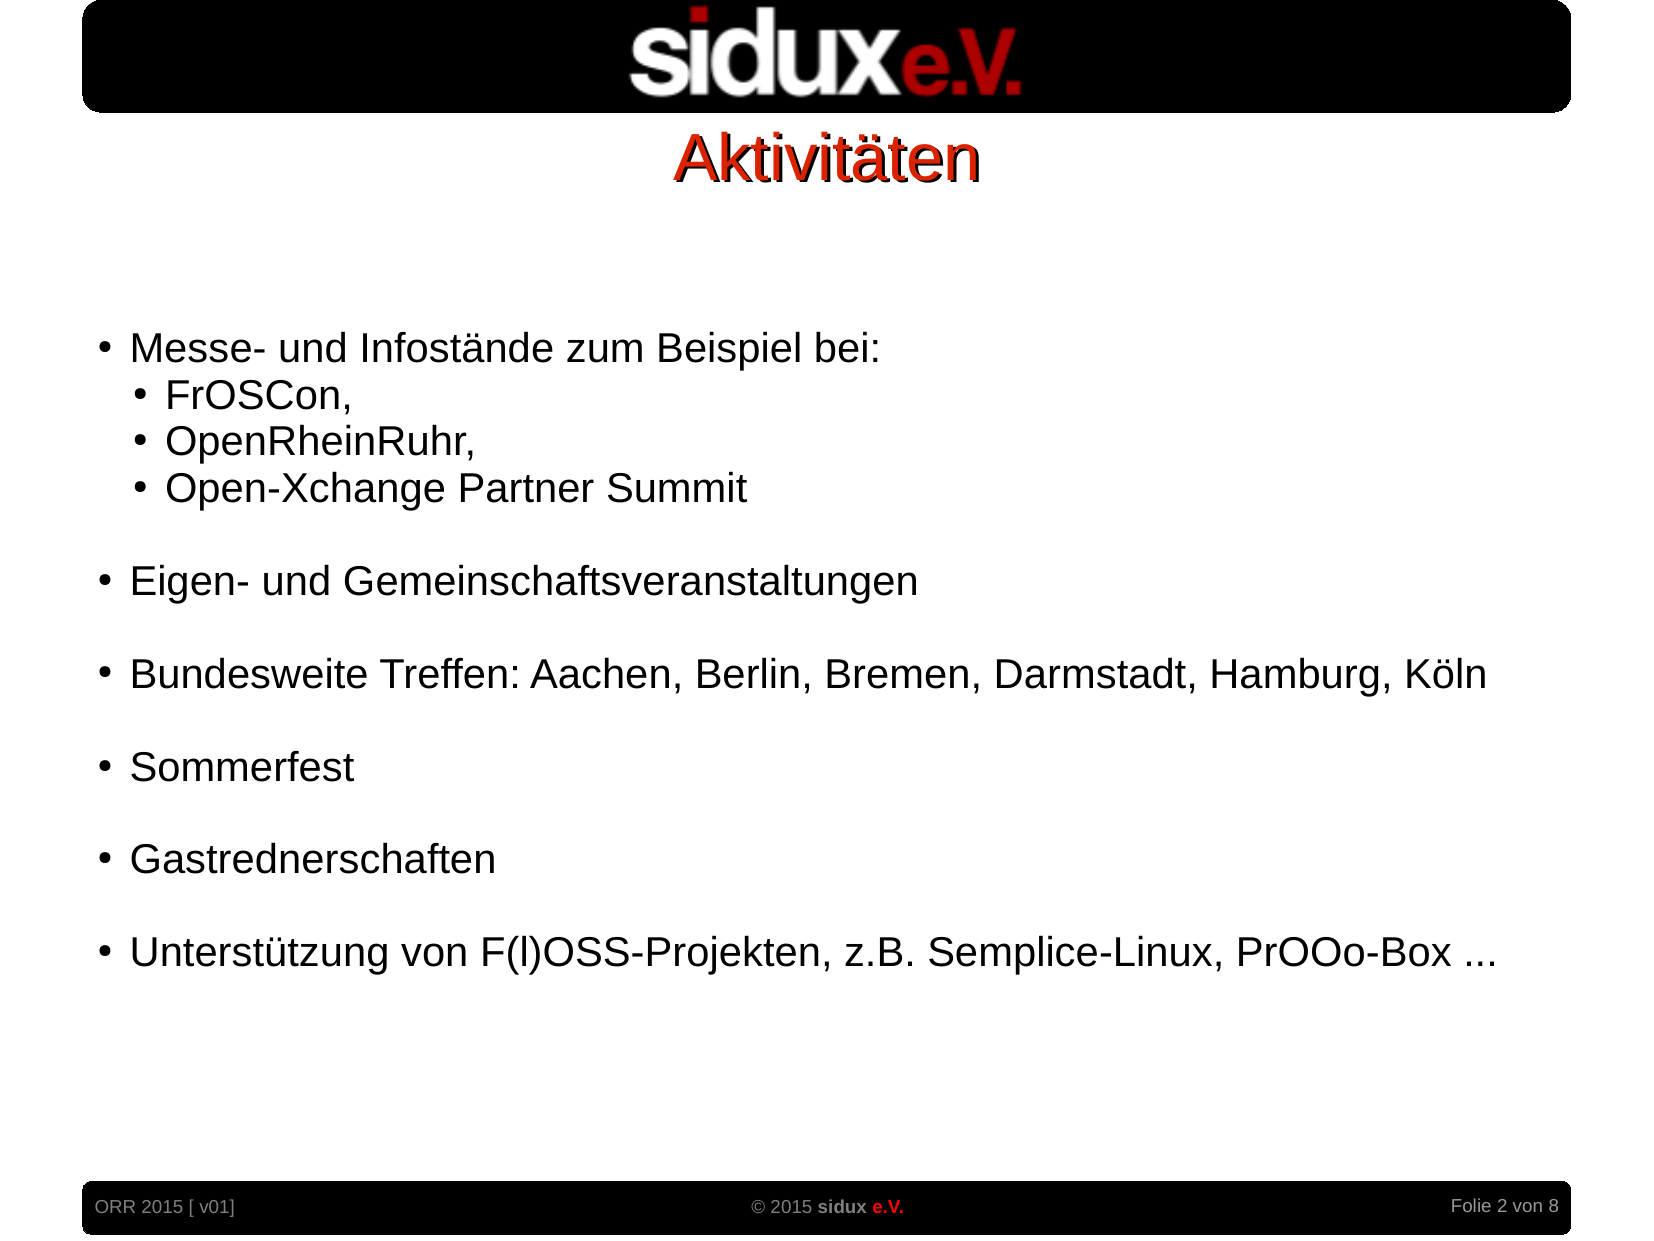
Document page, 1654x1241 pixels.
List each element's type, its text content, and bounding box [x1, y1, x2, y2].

picture [609, 0, 1028, 110]
text_box Aktivitäten [82, 112, 1571, 213]
text_box Messe- und Infostände zum Beispiel bei: FrOSCon, OpenRheinRuhr, Open-Xchange Partner Summit Eigen- und Gemeinschaftsveranstaltungen Bundesweite Treffen: Aachen, Berlin, Bremen, Darmstadt, Hamburg, Köln Sommerfest Gastrednerschaften Unterstützung von F(l)OSS-Projekten, z.B. Semplice-Linux, PrOOo-Box ... [82, 224, 1571, 1170]
